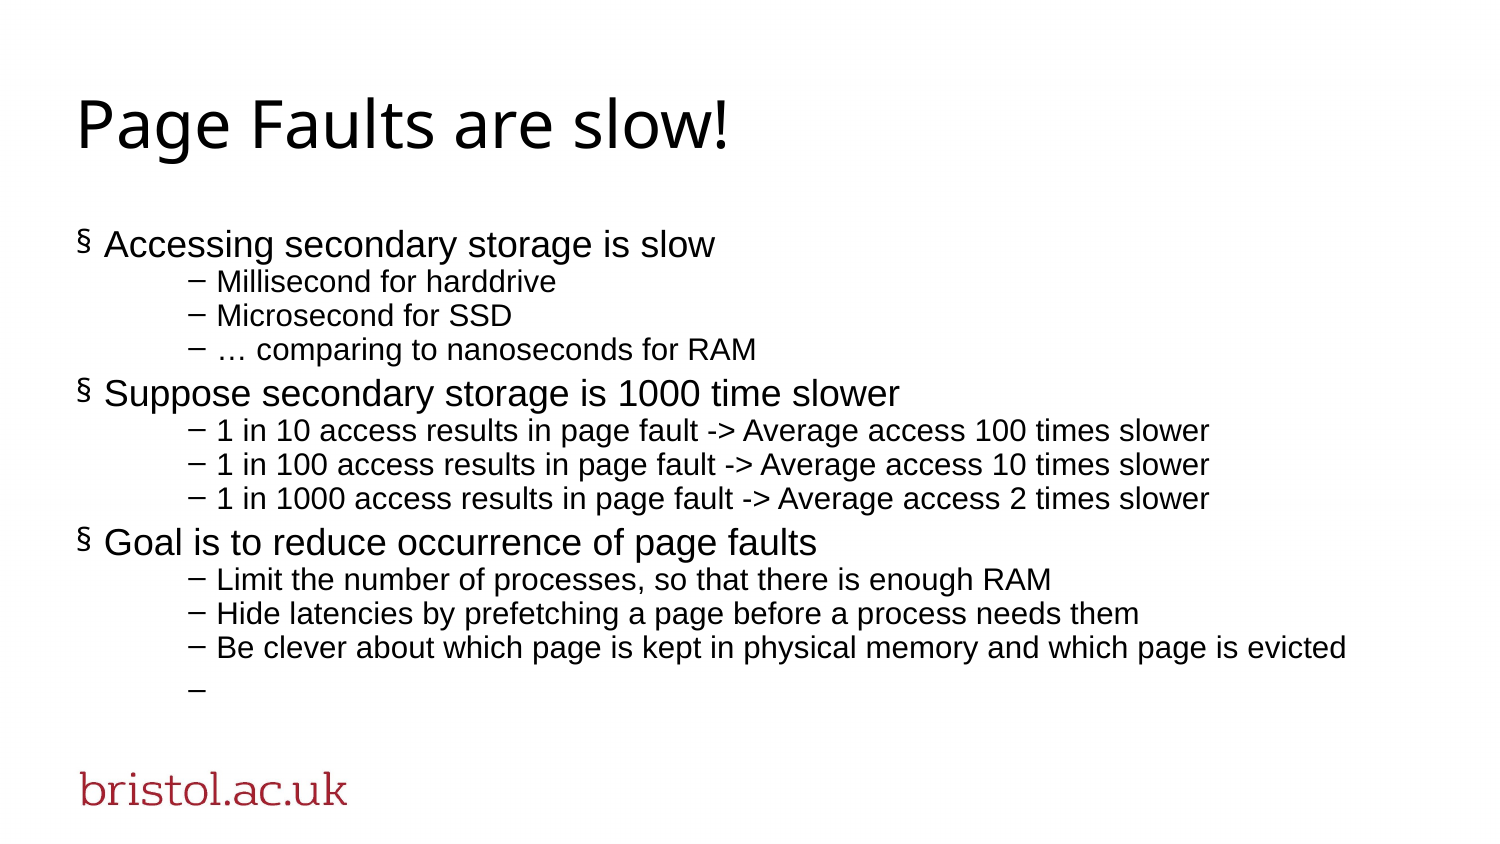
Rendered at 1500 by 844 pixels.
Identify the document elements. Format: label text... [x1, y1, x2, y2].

list Accessing secondary storage is slow Millisecond for harddrive Microsecond for SSD … comparing to nanoseconds for RAM Suppose secondary storage is 1000 time slower 1 in 10 access results in page fault -> Average access 100 times slower 1 in 100 access results in page fault -> Average access 10 times slower 1 in 1000 access results in page fault -> Average access 2 times slower Goal is to reduce occurrence of page faults Limit the number of processes, so that there is enough RAM Hide latencies by prefetching a page before a process needs them Be clever about which page is kept in physical memory and which page is evicted [60, 224, 1440, 699]
title Page Faults are slow! [60, 44, 1440, 209]
